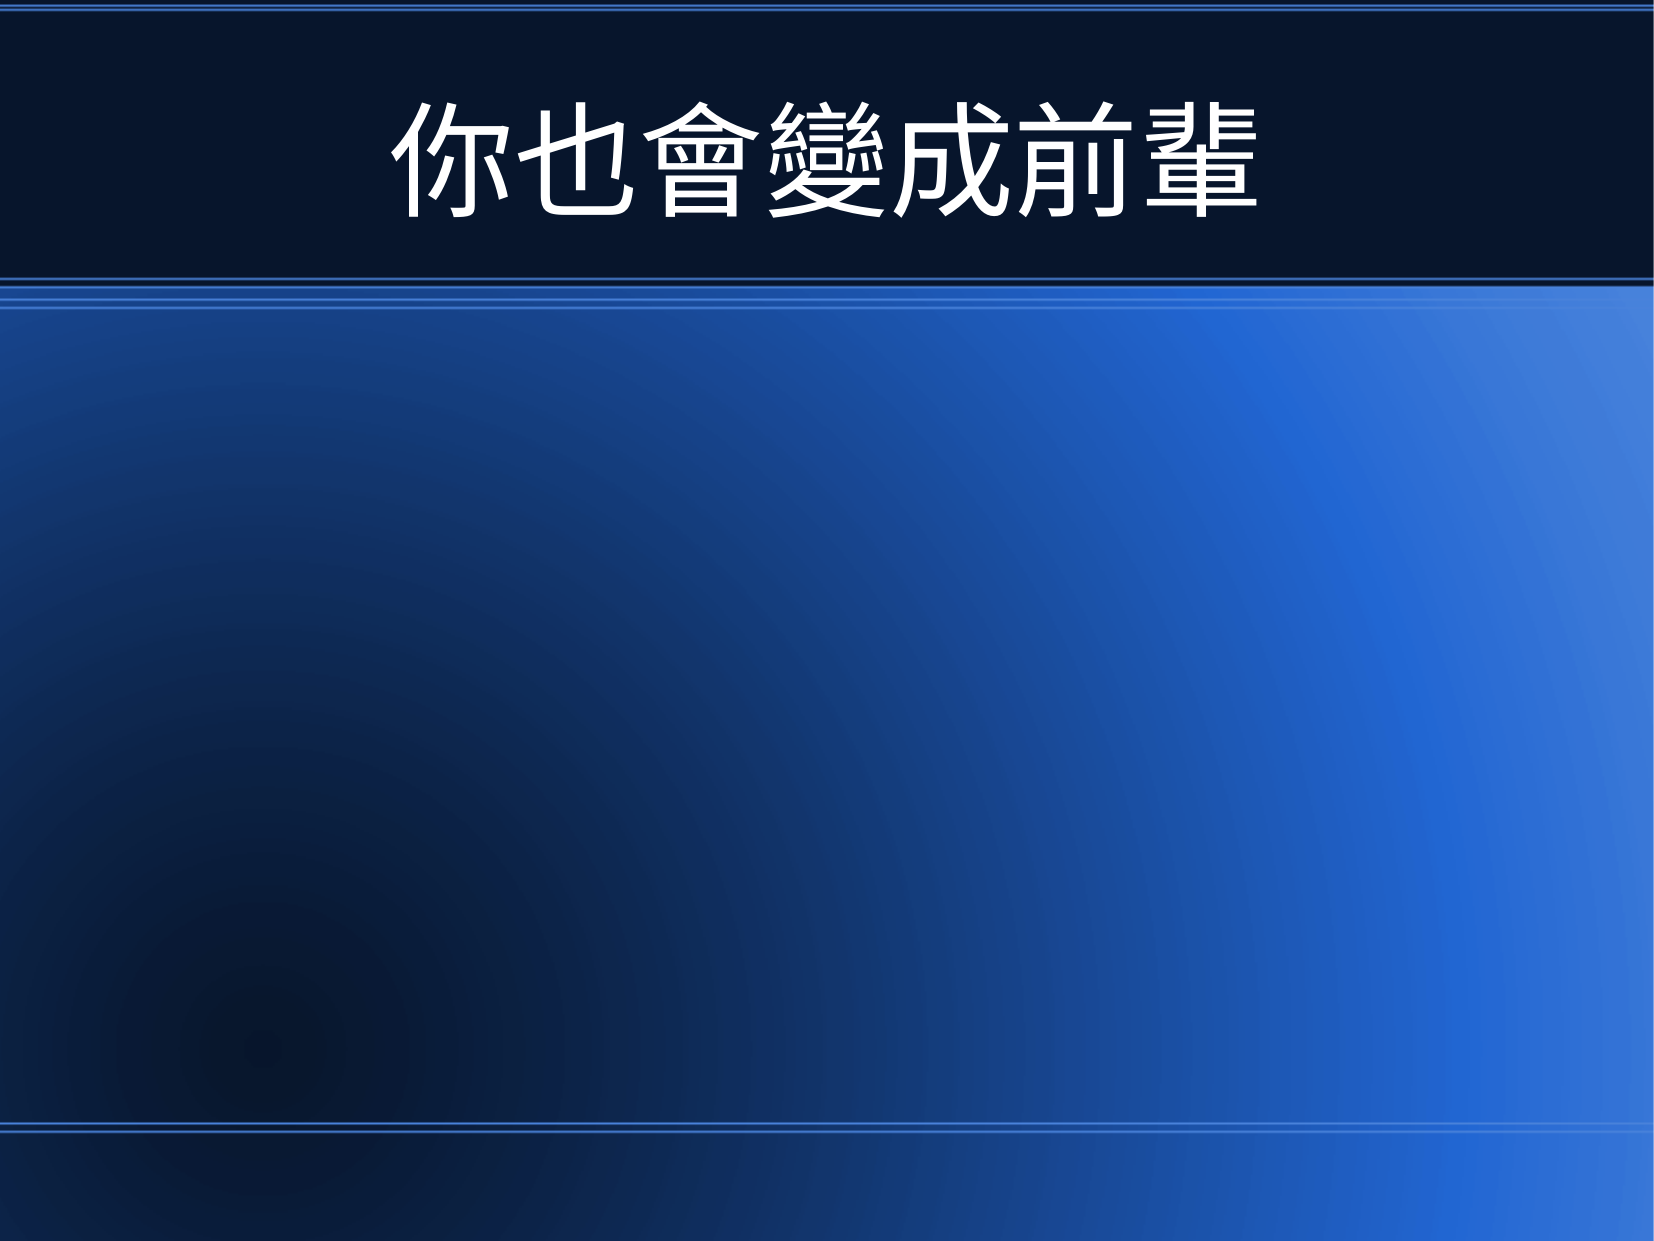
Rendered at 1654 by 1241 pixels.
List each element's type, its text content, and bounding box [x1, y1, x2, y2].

picture [0, 0, 1654, 1241]
title 你也會變成前輩 [82, 49, 1571, 257]
